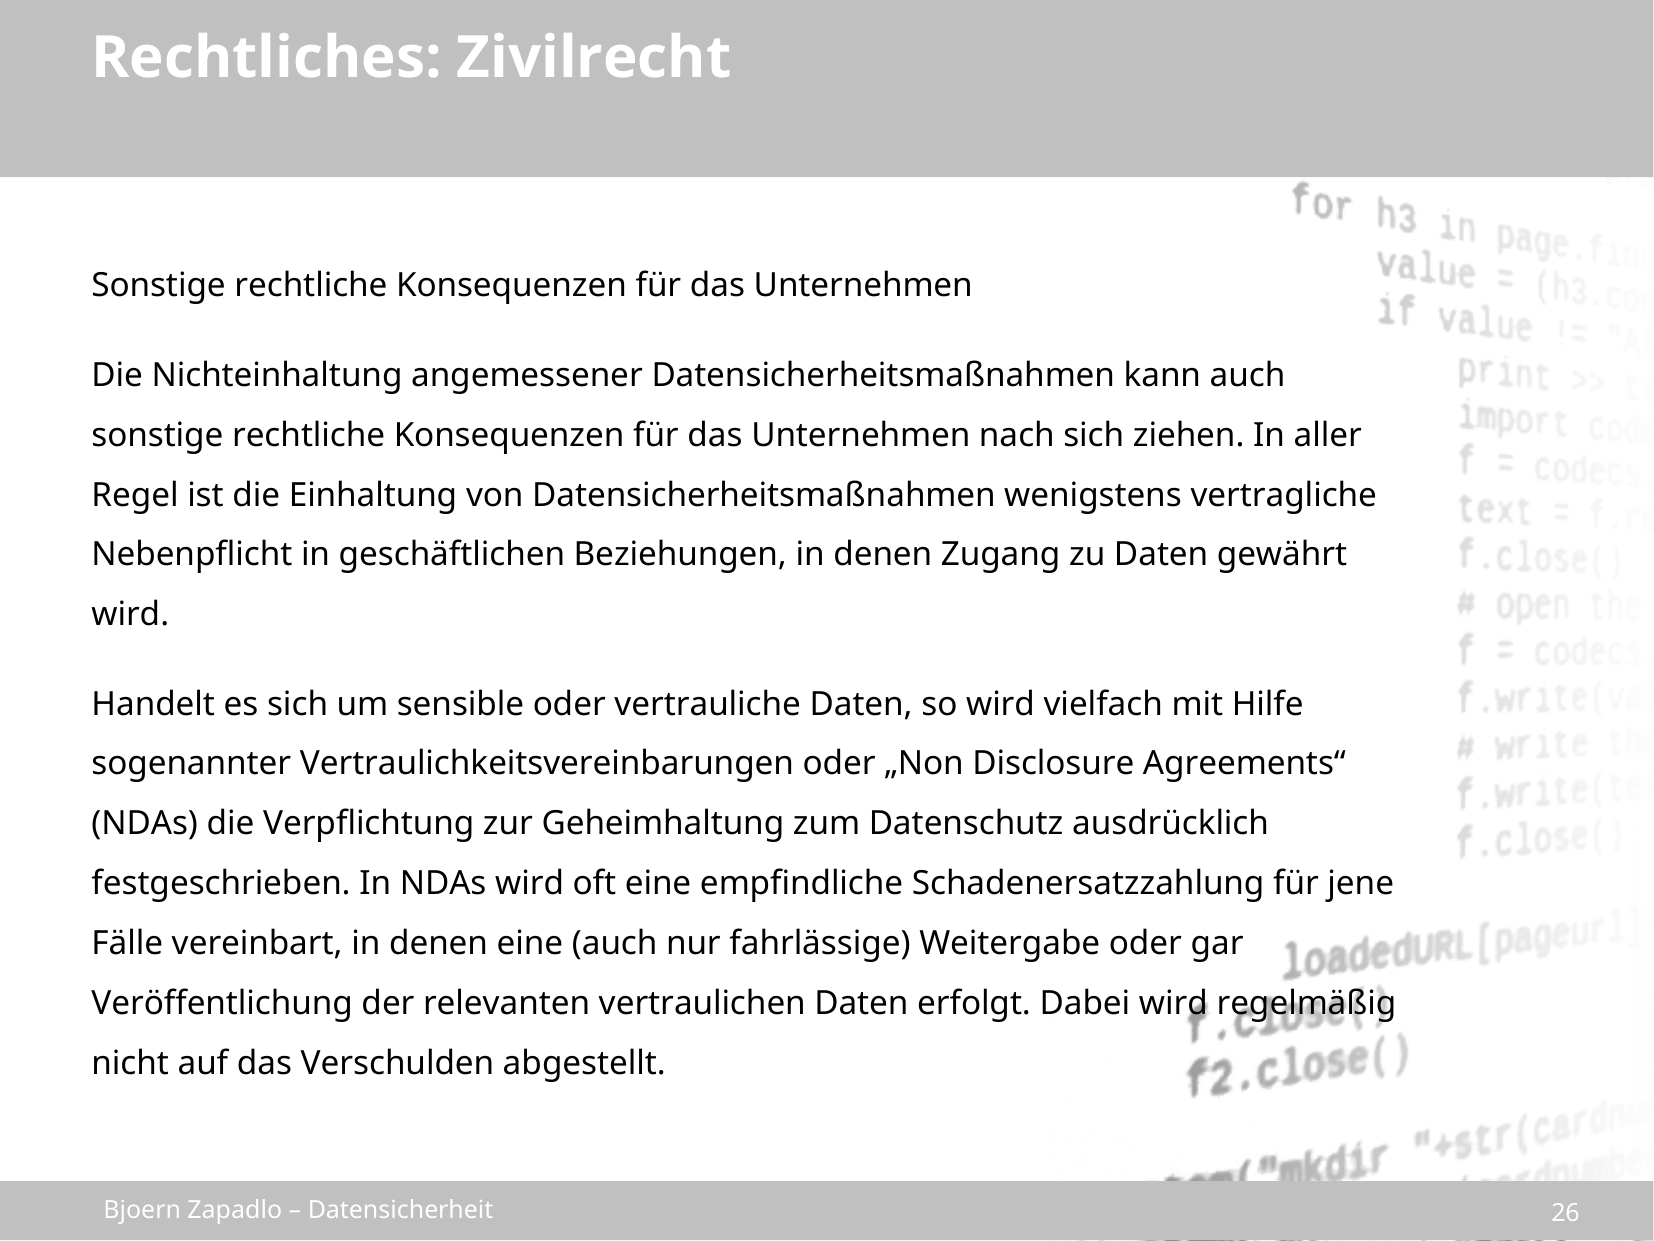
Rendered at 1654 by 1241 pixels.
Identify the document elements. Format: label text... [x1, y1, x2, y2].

text_box Sonstige rechtliche Konsequenzen für das Unternehmen Die Nichteinhaltung angemessener Datensicherheitsmaßnahmen kann auch sonstige rechtliche Konsequenzen für das Unternehmen nach sich ziehen. In aller Regel ist die Einhaltung von Datensicherheitsmaßnahmen wenigstens vertragliche Nebenpflicht in geschäftlichen Beziehungen, in denen Zugang zu Daten gewährt wird. Handelt es sich um sensible oder vertrauliche Daten, so wird vielfach mit Hilfe sogenannter Vertraulichkeitsvereinbarungen oder „Non Disclosure Agreements“ (NDAs) die Verpflichtung zur Geheimhaltung zum Datenschutz ausdrücklich festgeschrieben. In NDAs wird oft eine empfindliche Schadenersatzzahlung für jene Fälle vereinbart, in denen eine (auch nur fahrlässige) Weitergabe oder gar Veröffentlichung der relevanten vertraulichen Daten erfolgt. Dabei wird regelmäßig nicht auf das Verschulden abgestellt. [76, 236, 1432, 1089]
text_box Rechtliches: Zivilrecht [76, 17, 1444, 98]
picture [0, 178, 1654, 1181]
